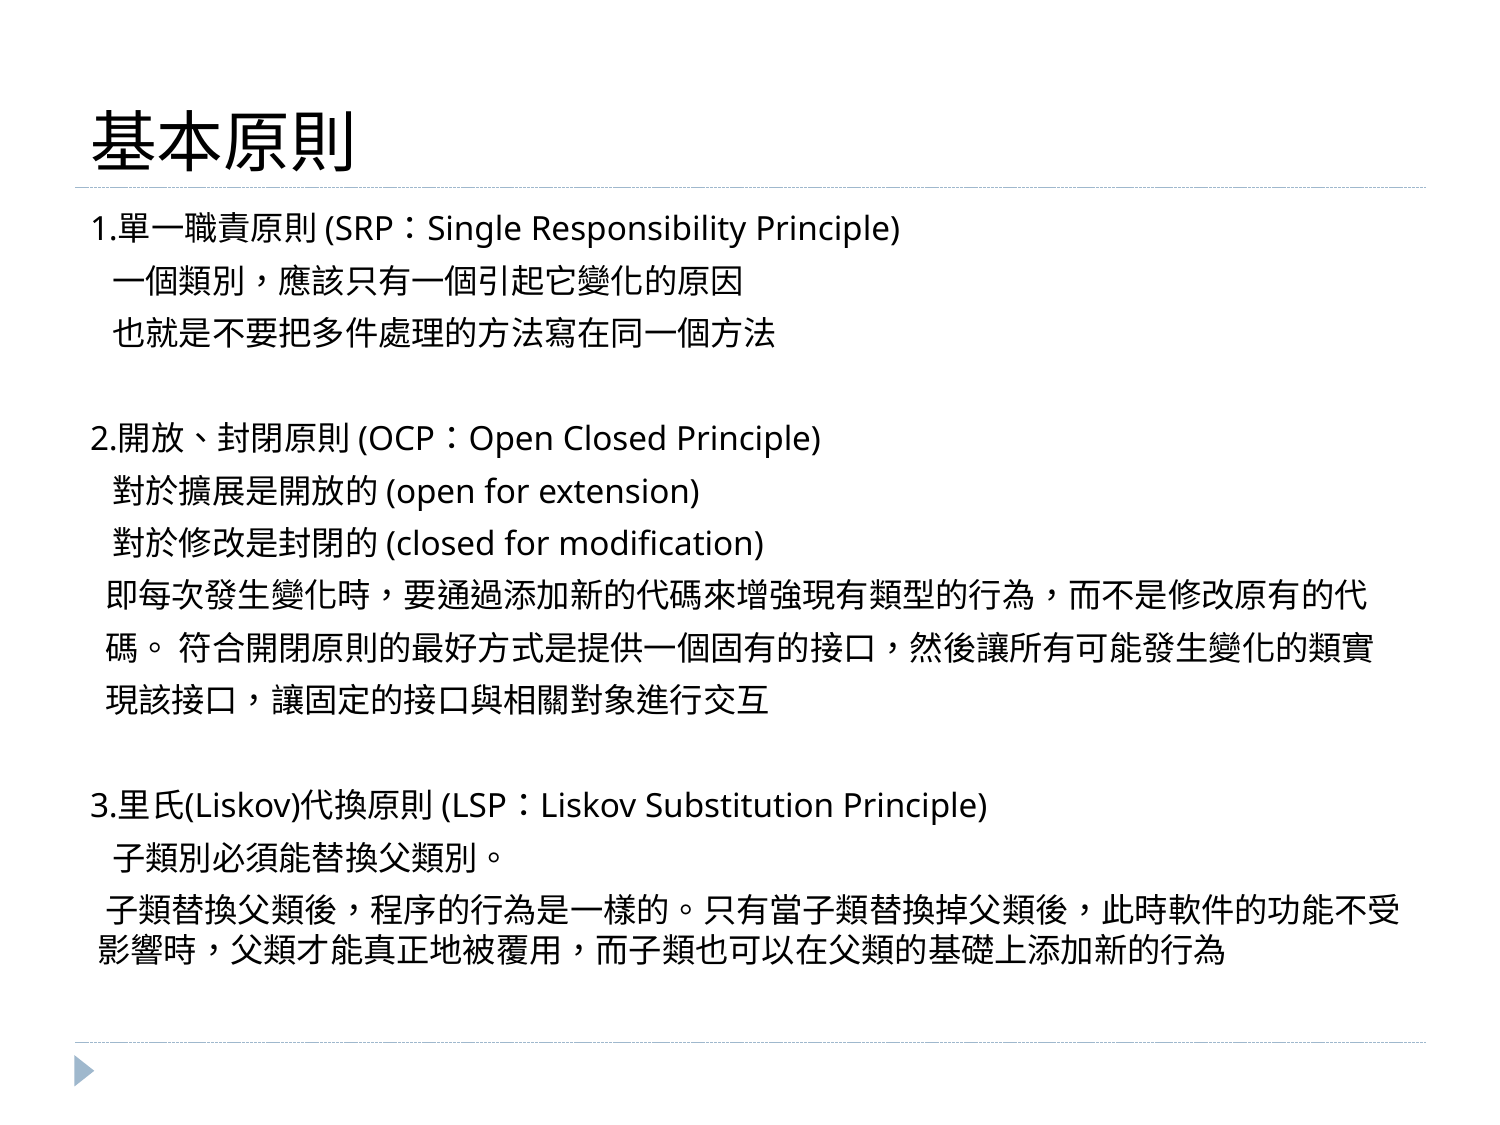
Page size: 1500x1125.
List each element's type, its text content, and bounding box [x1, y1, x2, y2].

title 基本原則 [75, 24, 1425, 188]
list 1.單一職責原則 (SRP：Single Responsibility Principle) 一個類別，應該只有一個引起它變化的原因 也就是不要把多件處理的方法寫在同一個方法 2.開放、封閉原則 (OCP：Open Closed Principle) 對於擴展是開放的 (open for extension) 對於修改是封閉的 (closed for modification) 即每次發生變化時，要通過添加新的代碼來增強現有類型的行為，而不是修改原有的代 碼。 符合開閉原則的最好方式是提供一個固有的接口，然後讓所有可能發生變化的類實 現該接口，讓固定的接口與相關對象進行交互 3.里氏(Liskov)代換原則 (LSP：Liskov Substitution Principle) 子類別必須能替換父類別。 子類替換父類後，程序的行為是一樣的。只有當子類替換掉父類後，此時軟件的功能不受 影響時，父類才能真正地被覆用，而子類也可以在父類的基礎上添加新的行為 [75, 200, 1425, 1010]
